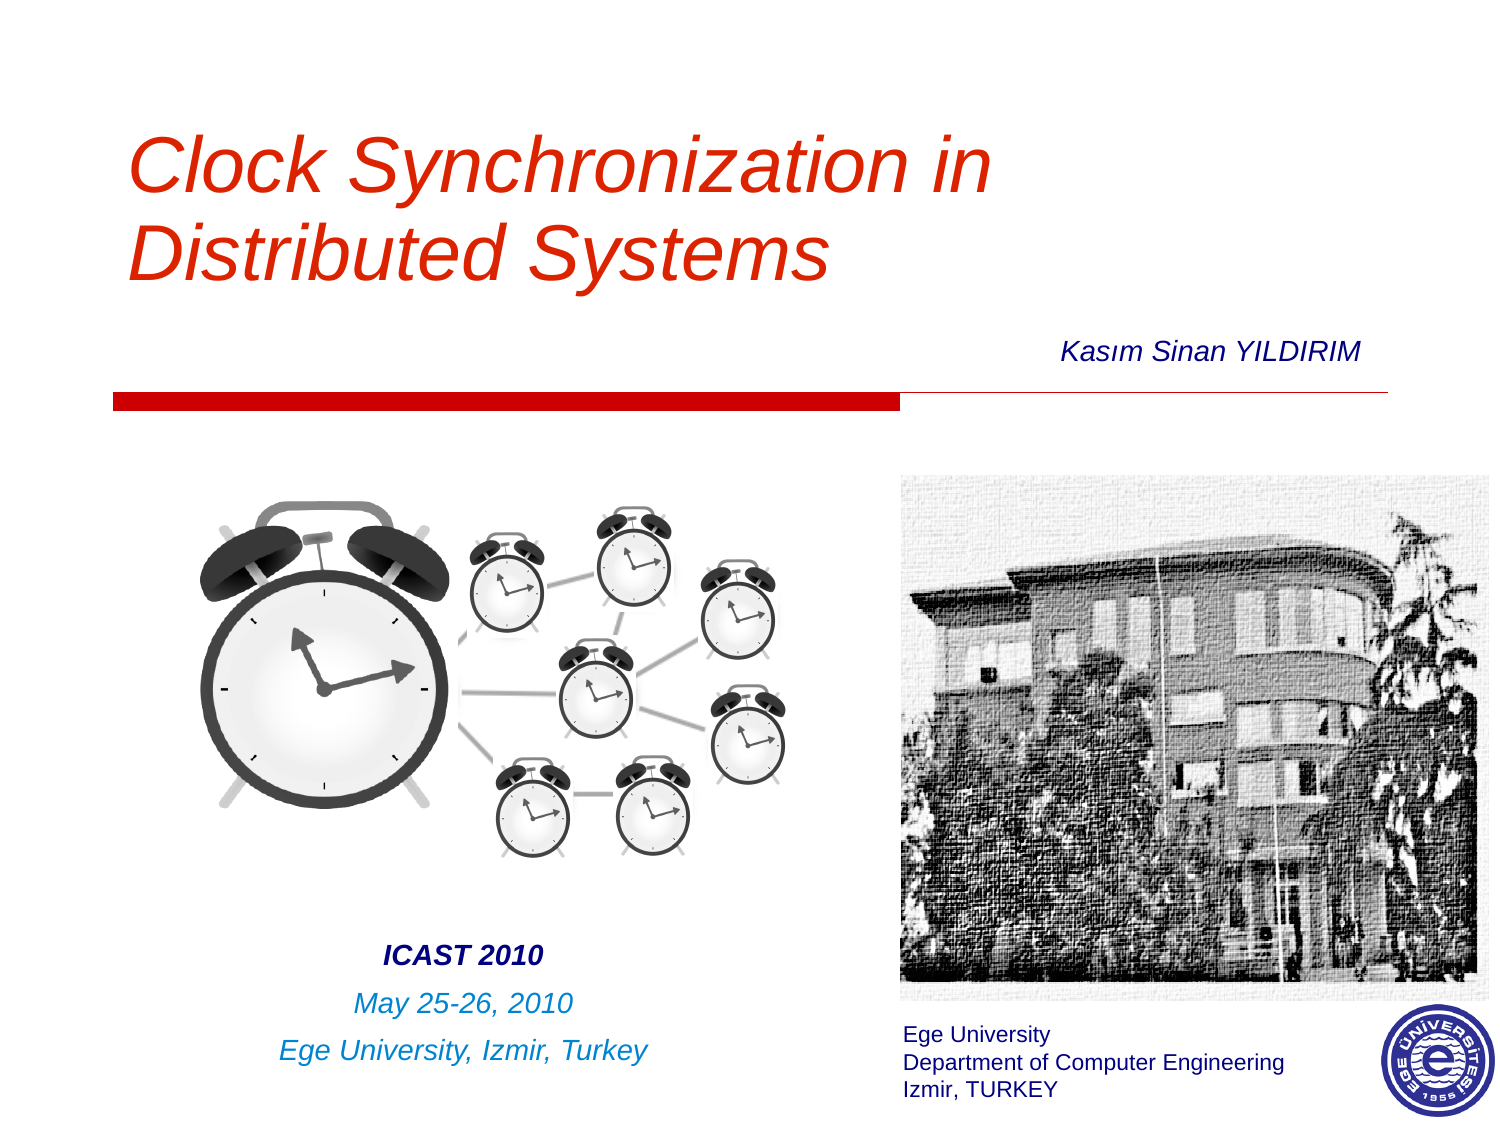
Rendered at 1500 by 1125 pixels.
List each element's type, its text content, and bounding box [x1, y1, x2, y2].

text_box Ege University Department of Computer Engineering Izmir, TURKEY [888, 1012, 1361, 1110]
title Clock Synchronization in Distributed Systems [112, 112, 1388, 394]
text_box Kasım Sinan YILDIRIM [1012, 325, 1410, 376]
text_box ICAST 2010 May 25-26, 2010 Ege University, Izmir, Turkey [163, 931, 764, 1075]
picture [1381, 1004, 1495, 1118]
picture [191, 412, 1489, 1001]
